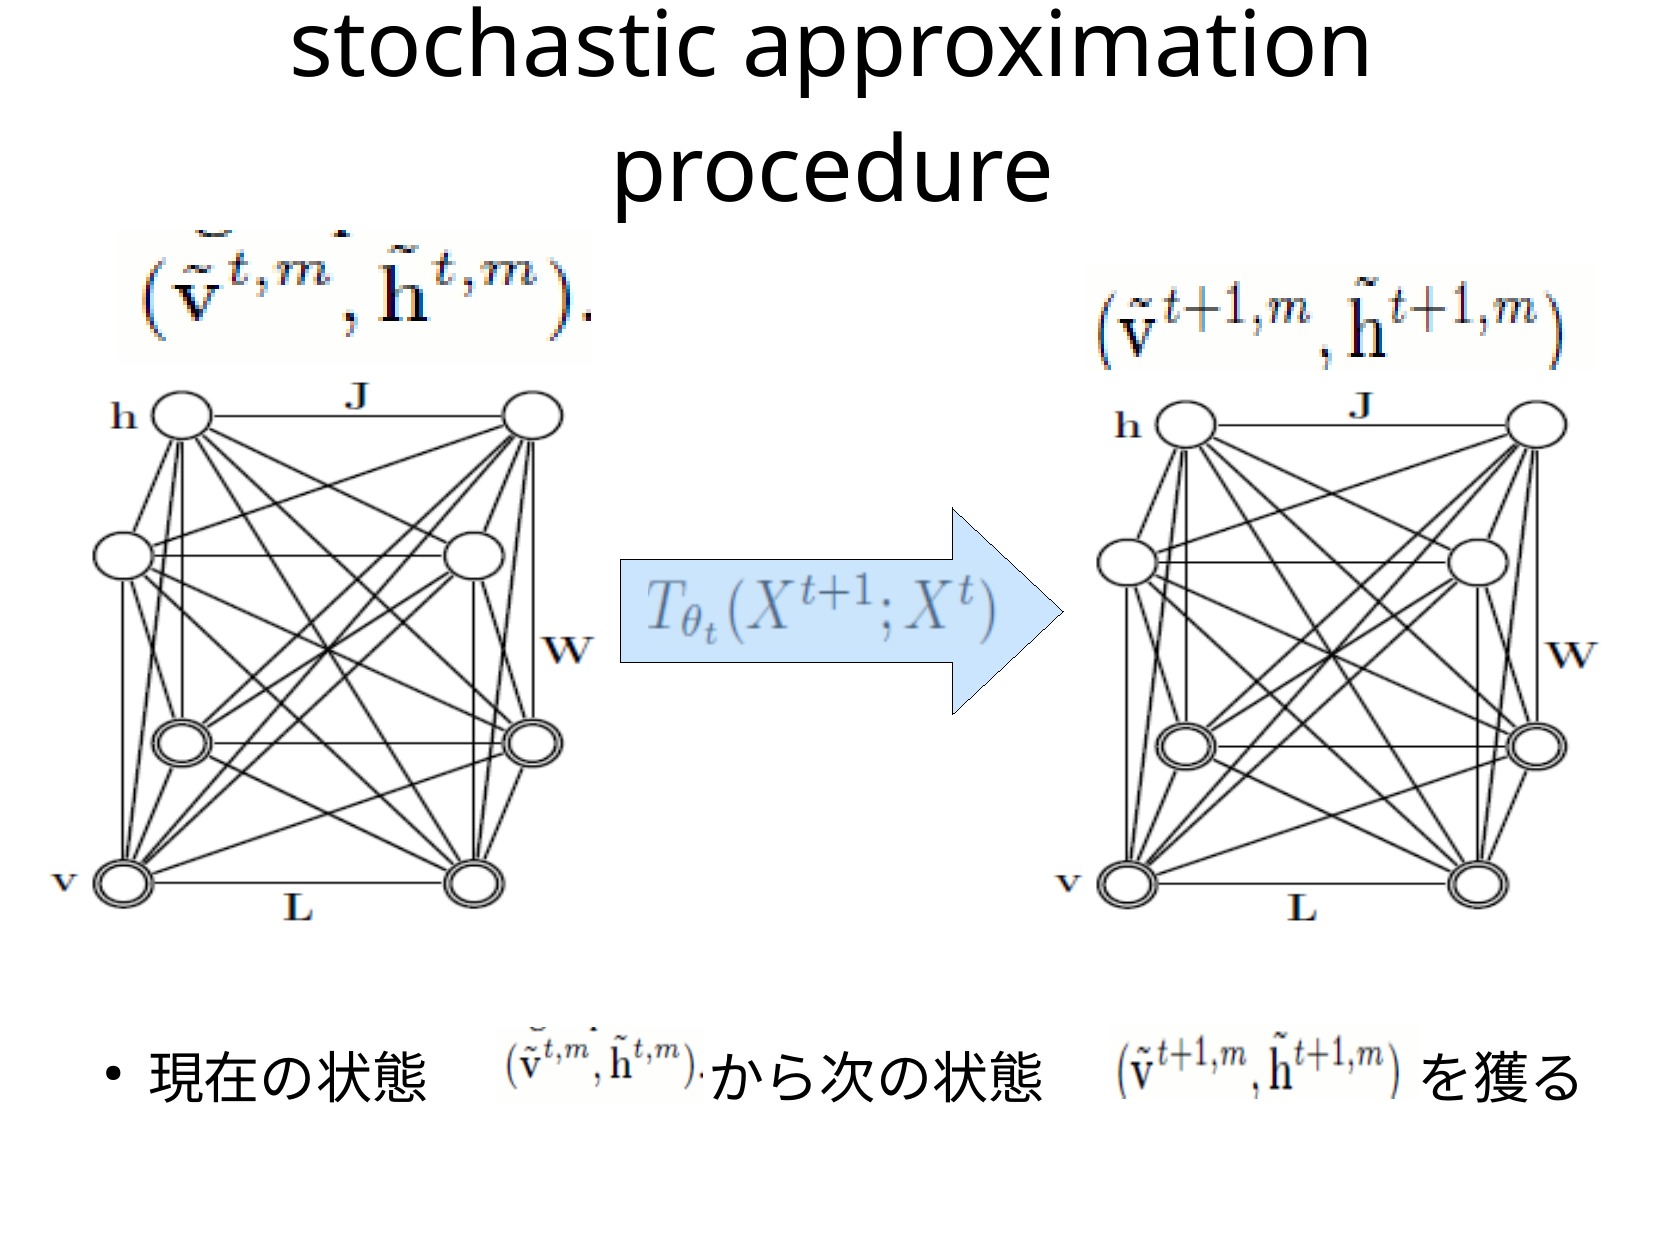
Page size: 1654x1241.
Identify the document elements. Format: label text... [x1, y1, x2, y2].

title stochastic approximation procedure [88, 0, 1577, 208]
text_box [620, 507, 1064, 715]
picture [1111, 1024, 1418, 1099]
picture [1033, 265, 1625, 934]
picture [496, 1027, 703, 1103]
list 現在の状態 から次の状態 を獲る [88, 1033, 1625, 1123]
picture [29, 230, 621, 945]
